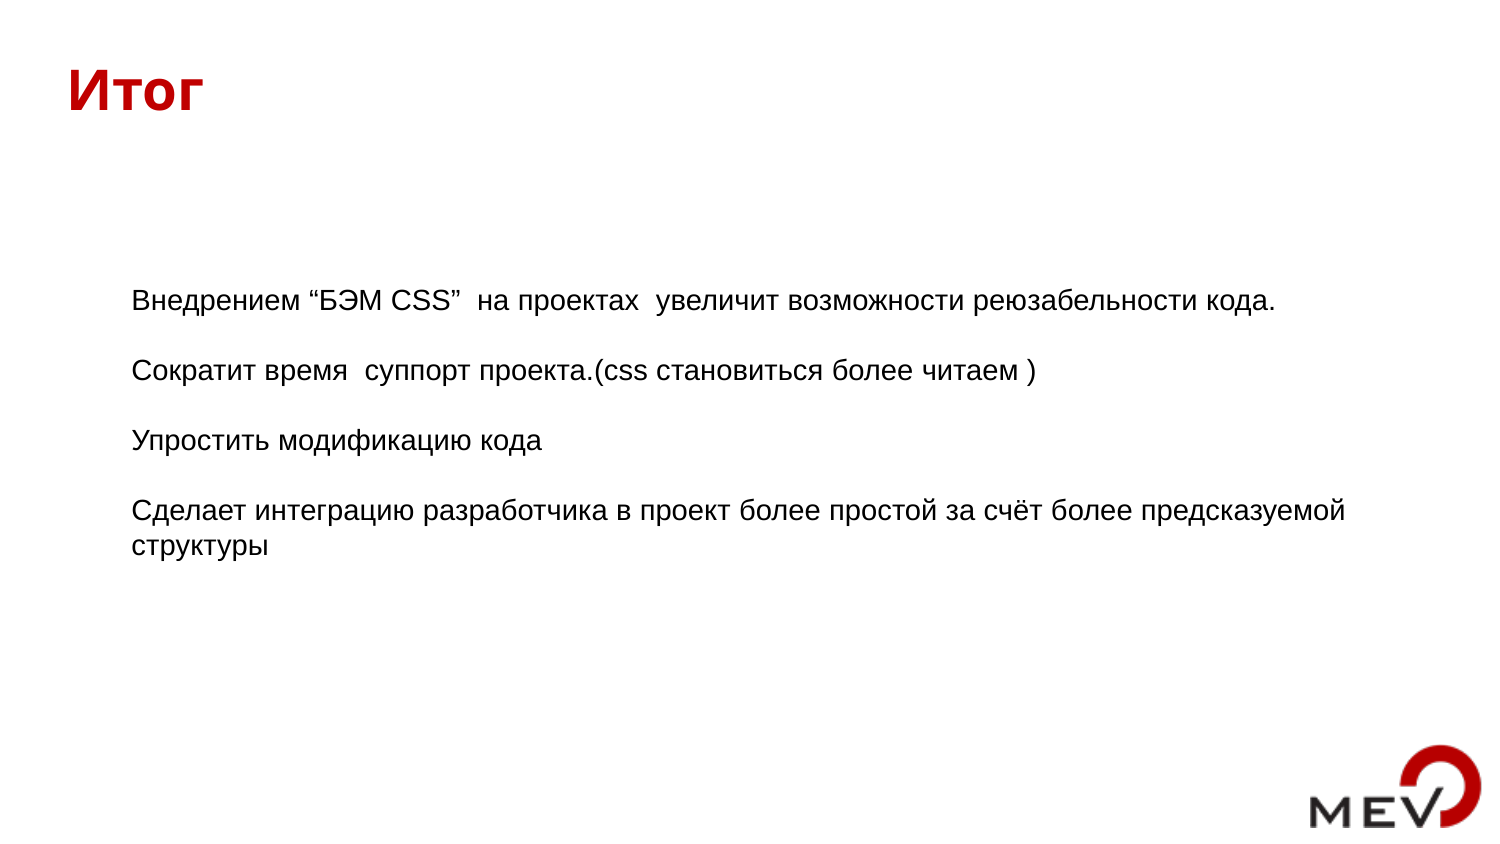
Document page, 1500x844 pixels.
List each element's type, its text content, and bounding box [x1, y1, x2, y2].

title Итог [51, 39, 1449, 168]
title Внедрением “БЭМ CSS” на проектах увеличит возможности реюзабельности кода. Сократит время суппорт проекта.(сss становиться более читаем ) Упростить модификацию кода Сделает интеграцию разработчика в проект более простой за счёт более предсказуемой структуры [116, 231, 1387, 747]
picture [1310, 744, 1483, 828]
